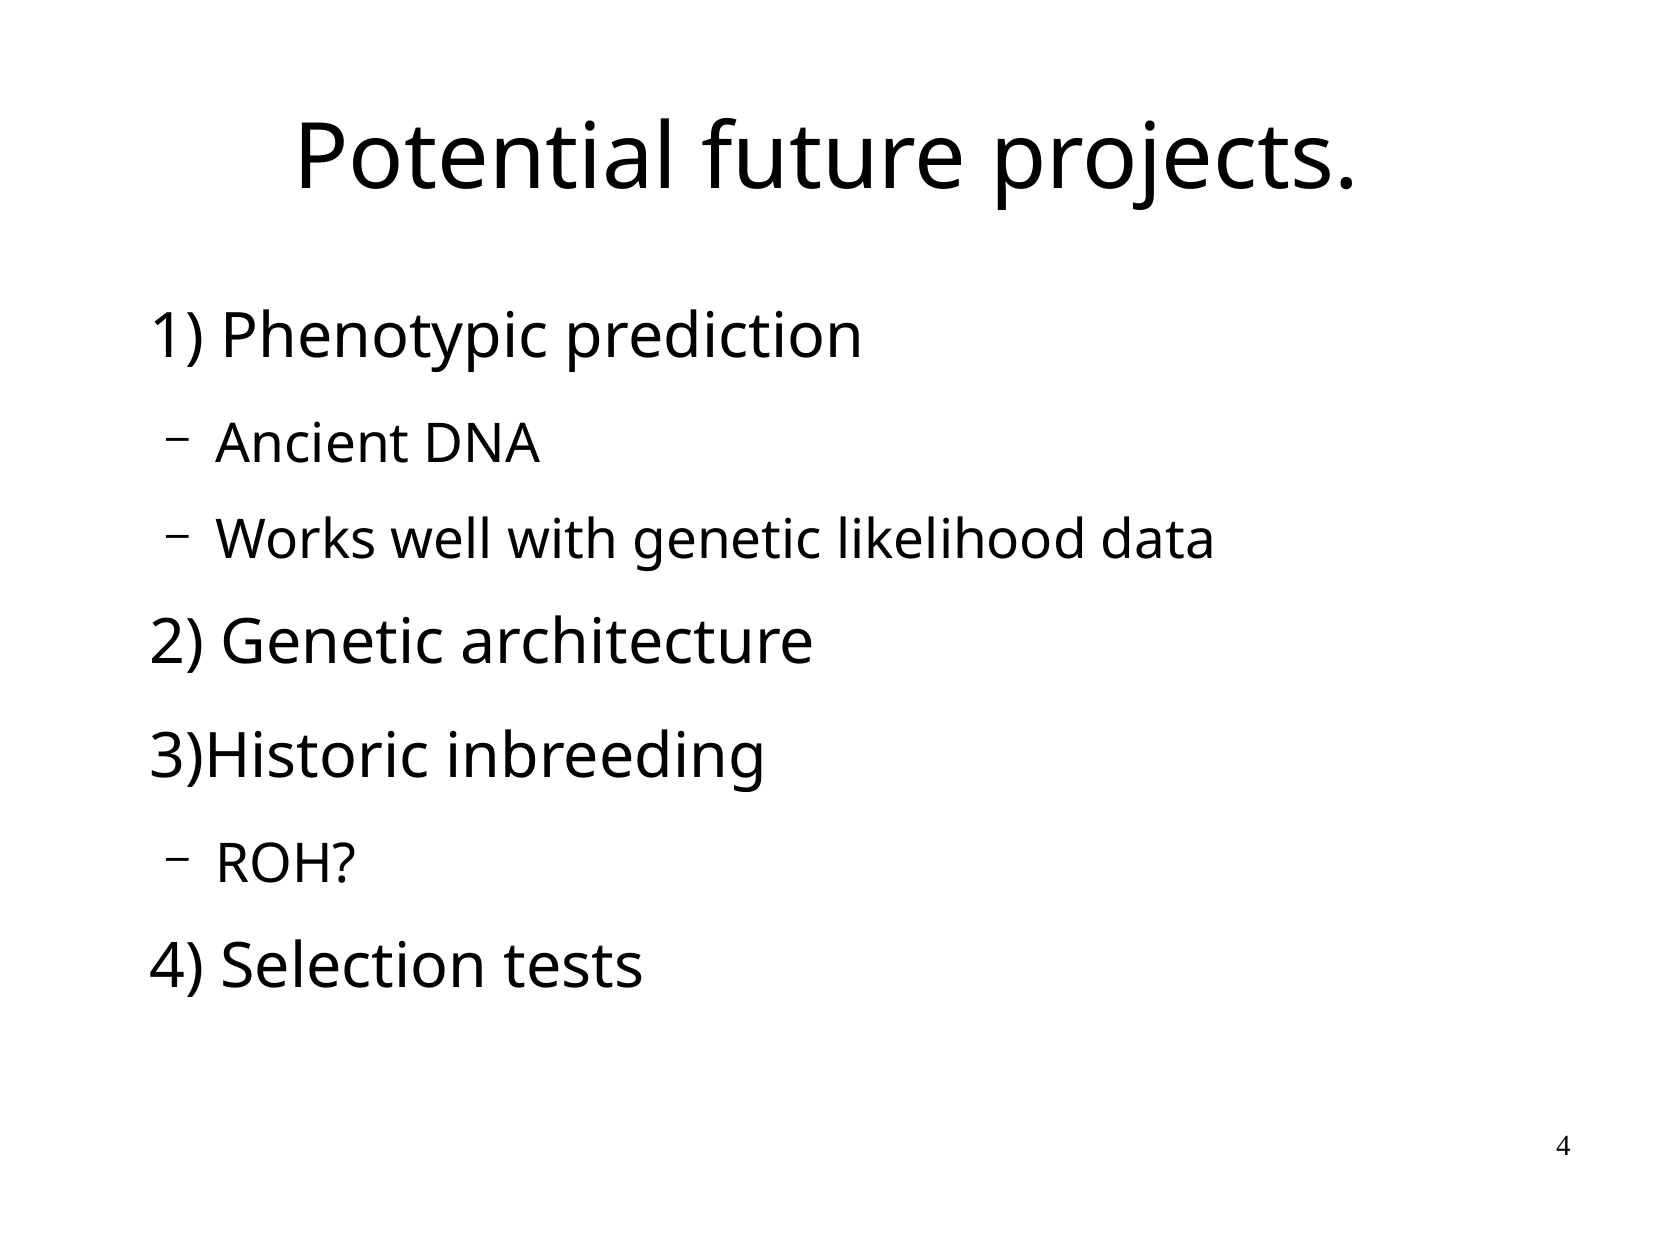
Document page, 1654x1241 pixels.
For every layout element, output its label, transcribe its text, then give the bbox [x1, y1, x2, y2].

list 1) Phenotypic prediction Ancient DNA Works well with genetic likelihood data 2) Genetic architecture 3)Historic inbreeding ROH? 4) Selection tests [82, 290, 1571, 1010]
title Potential future projects. [82, 49, 1571, 257]
